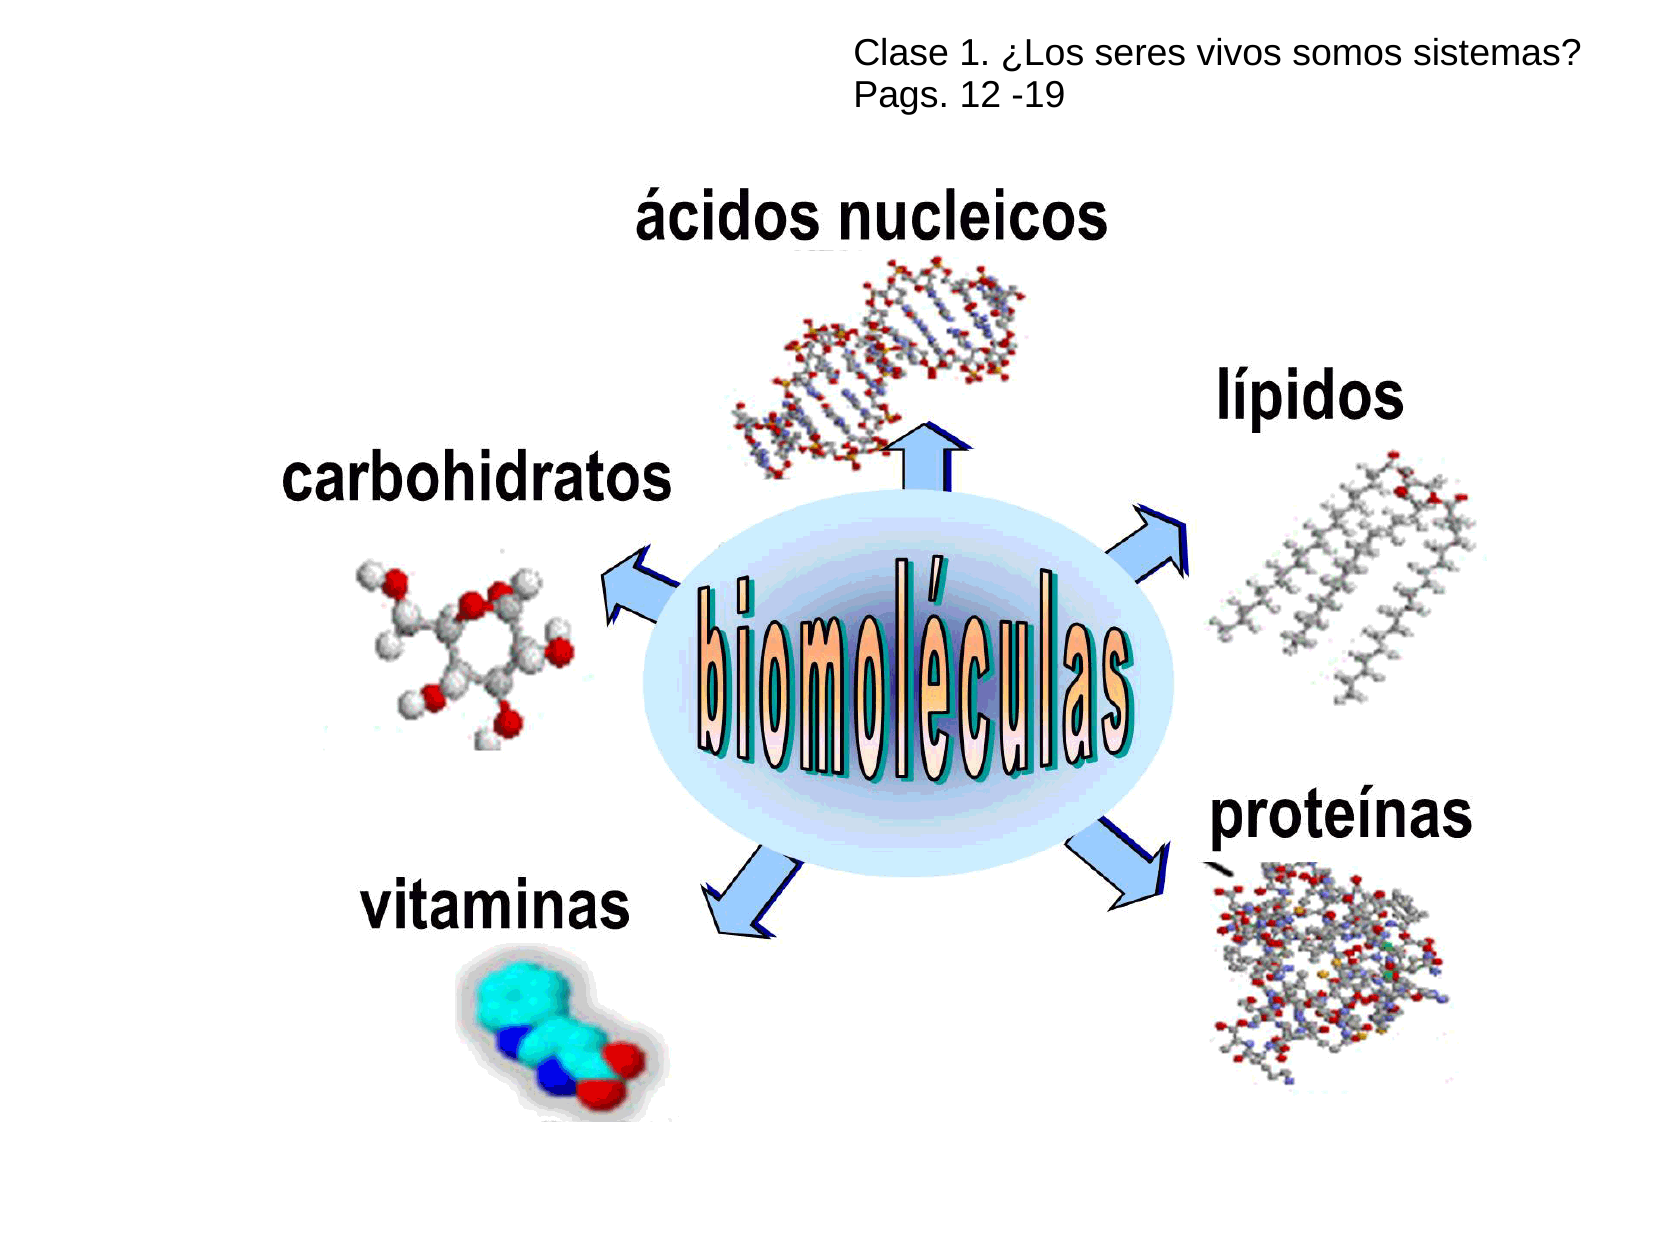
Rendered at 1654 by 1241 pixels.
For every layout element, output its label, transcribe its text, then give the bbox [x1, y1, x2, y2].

text_box Clase 1. ¿Los seres vivos somos sistemas? Pags. 12 -19 [838, 23, 1630, 123]
picture [230, 146, 1524, 1123]
